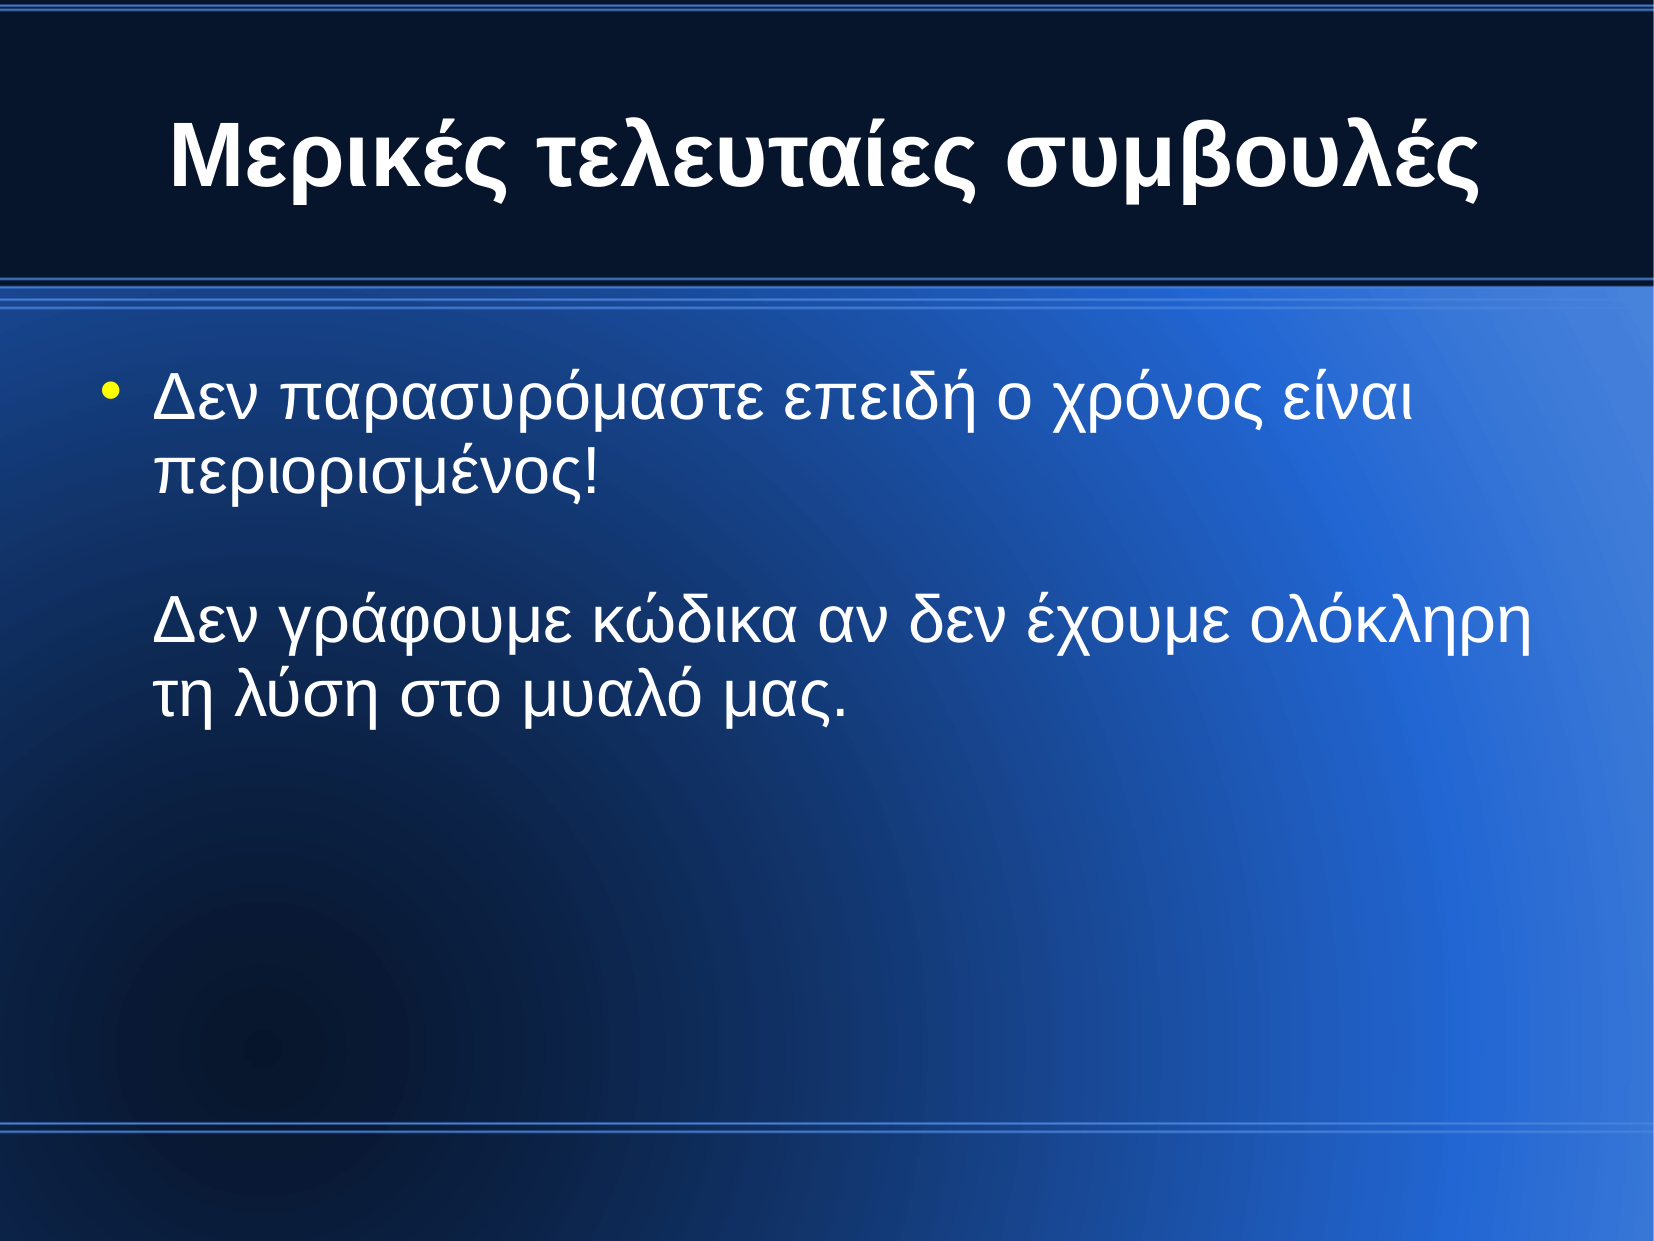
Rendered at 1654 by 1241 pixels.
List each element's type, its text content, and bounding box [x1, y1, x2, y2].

list Δεν παρασυρόμαστε επειδή ο χρόνος είναι περιορισμένος! Δεν γράφουμε κώδικα αν δεν έχουμε ολόκληρη τη λύση στο μυαλό μας. [82, 355, 1571, 1174]
picture [0, 0, 1654, 1241]
title Μερικές τελευταίες συμβουλές [82, 49, 1571, 257]
